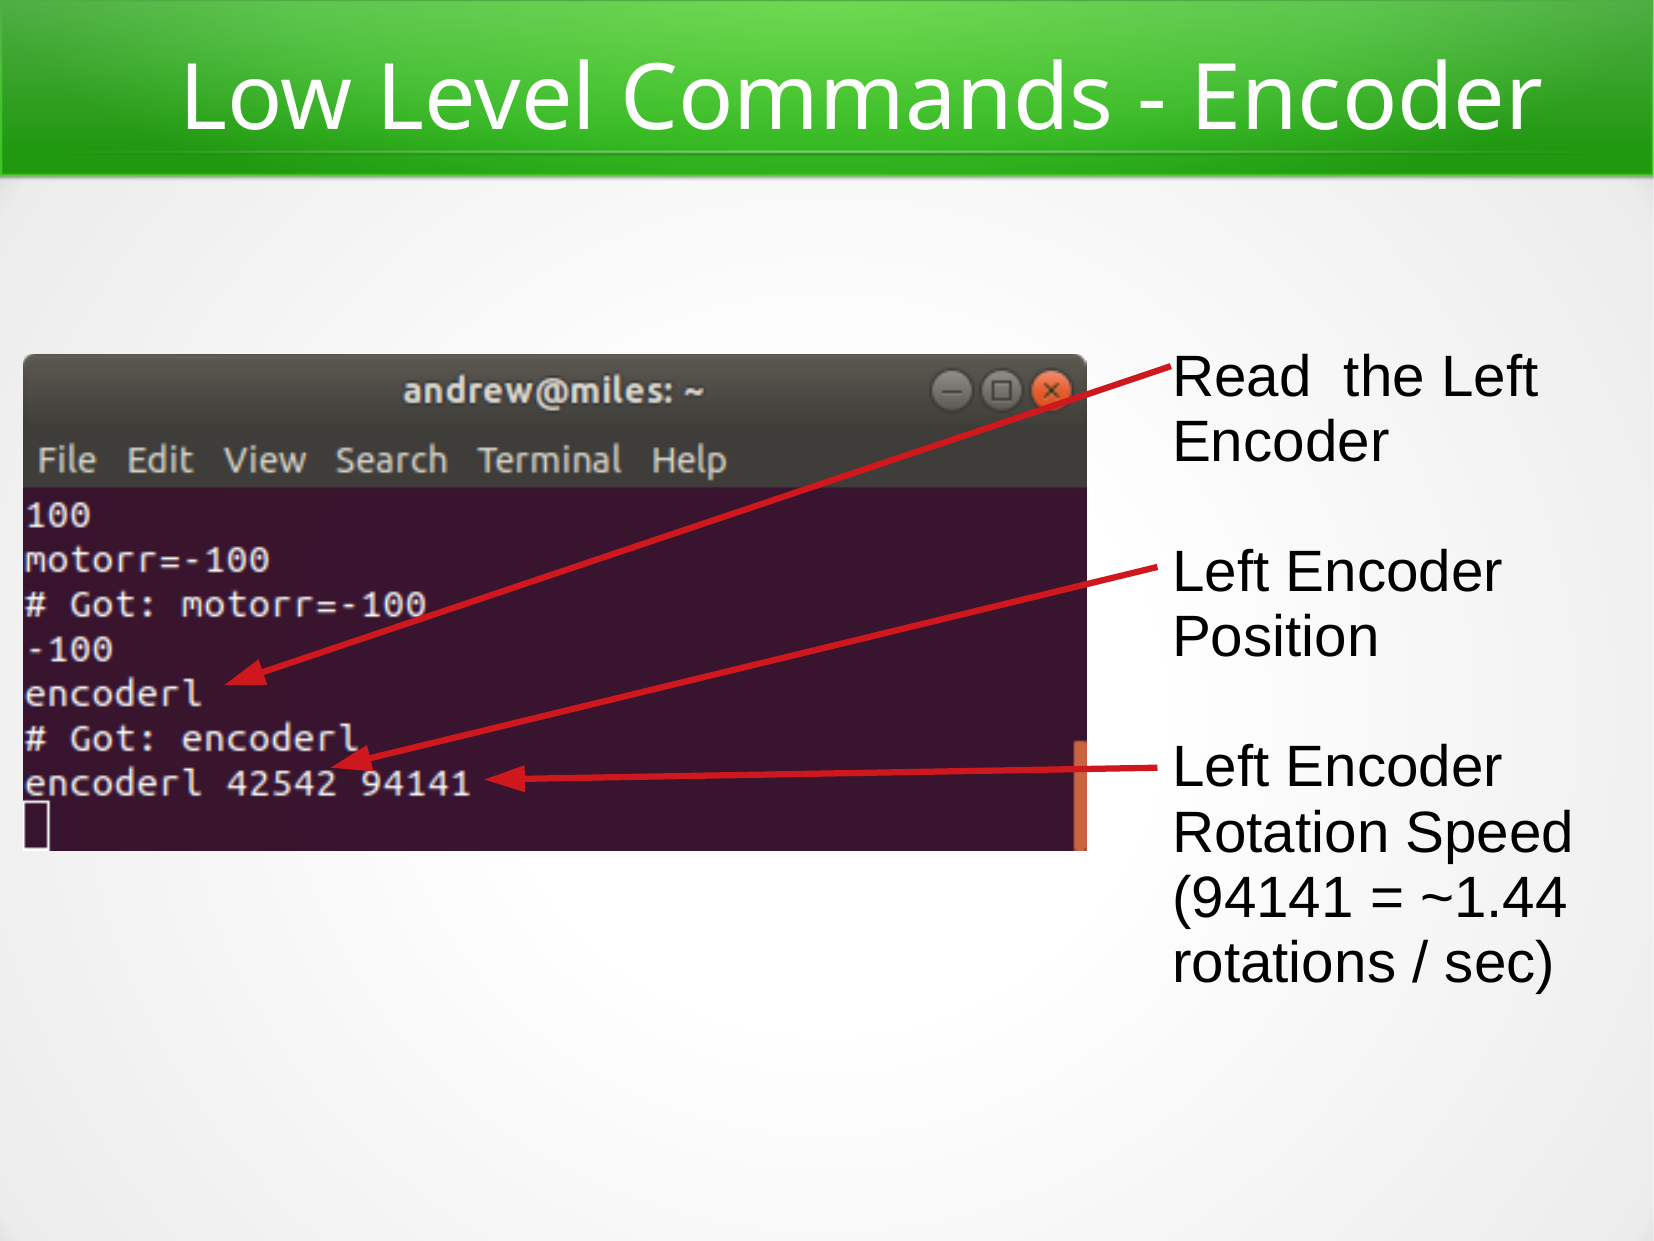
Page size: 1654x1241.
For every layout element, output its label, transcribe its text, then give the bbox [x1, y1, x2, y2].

picture [0, 0, 1654, 1241]
title Low Level Commands - Encoder [118, 23, 1607, 166]
text_box Read the Left Encoder Left Encoder Position Left Encoder Rotation Speed (94141 = ~1.44 rotations / sec) [1157, 271, 1654, 1241]
